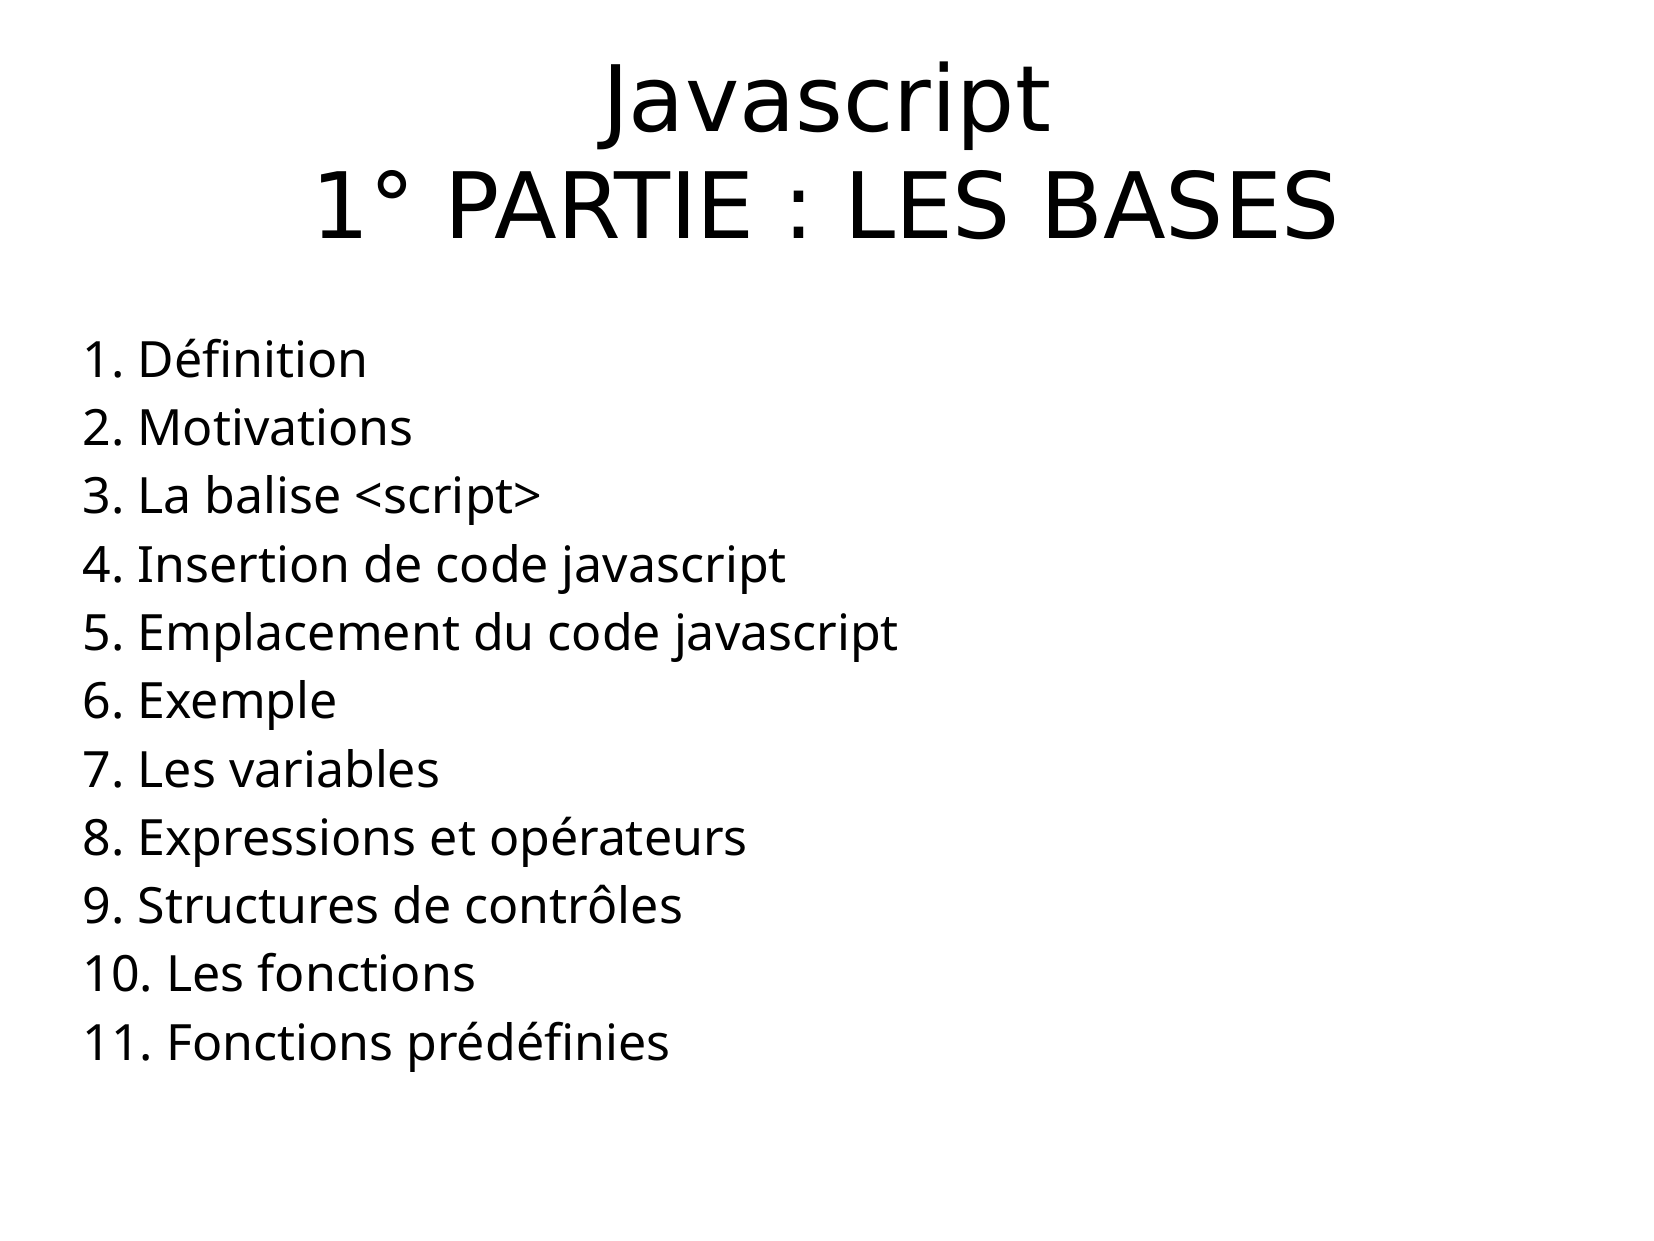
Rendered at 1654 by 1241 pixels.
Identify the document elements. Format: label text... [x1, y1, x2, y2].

title Javascript 1° PARTIE : LES BASES [82, 45, 1571, 261]
subtitle 1. Définition 2. Motivations 3. La balise <script> 4. Insertion de code javascript 5. Emplacement du code javascript 6. Exemple 7. Les variables 8. Expressions et opérateurs 9. Structures de contrôles 10. Les fonctions 11. Fonctions prédéfinies [82, 290, 1571, 1109]
